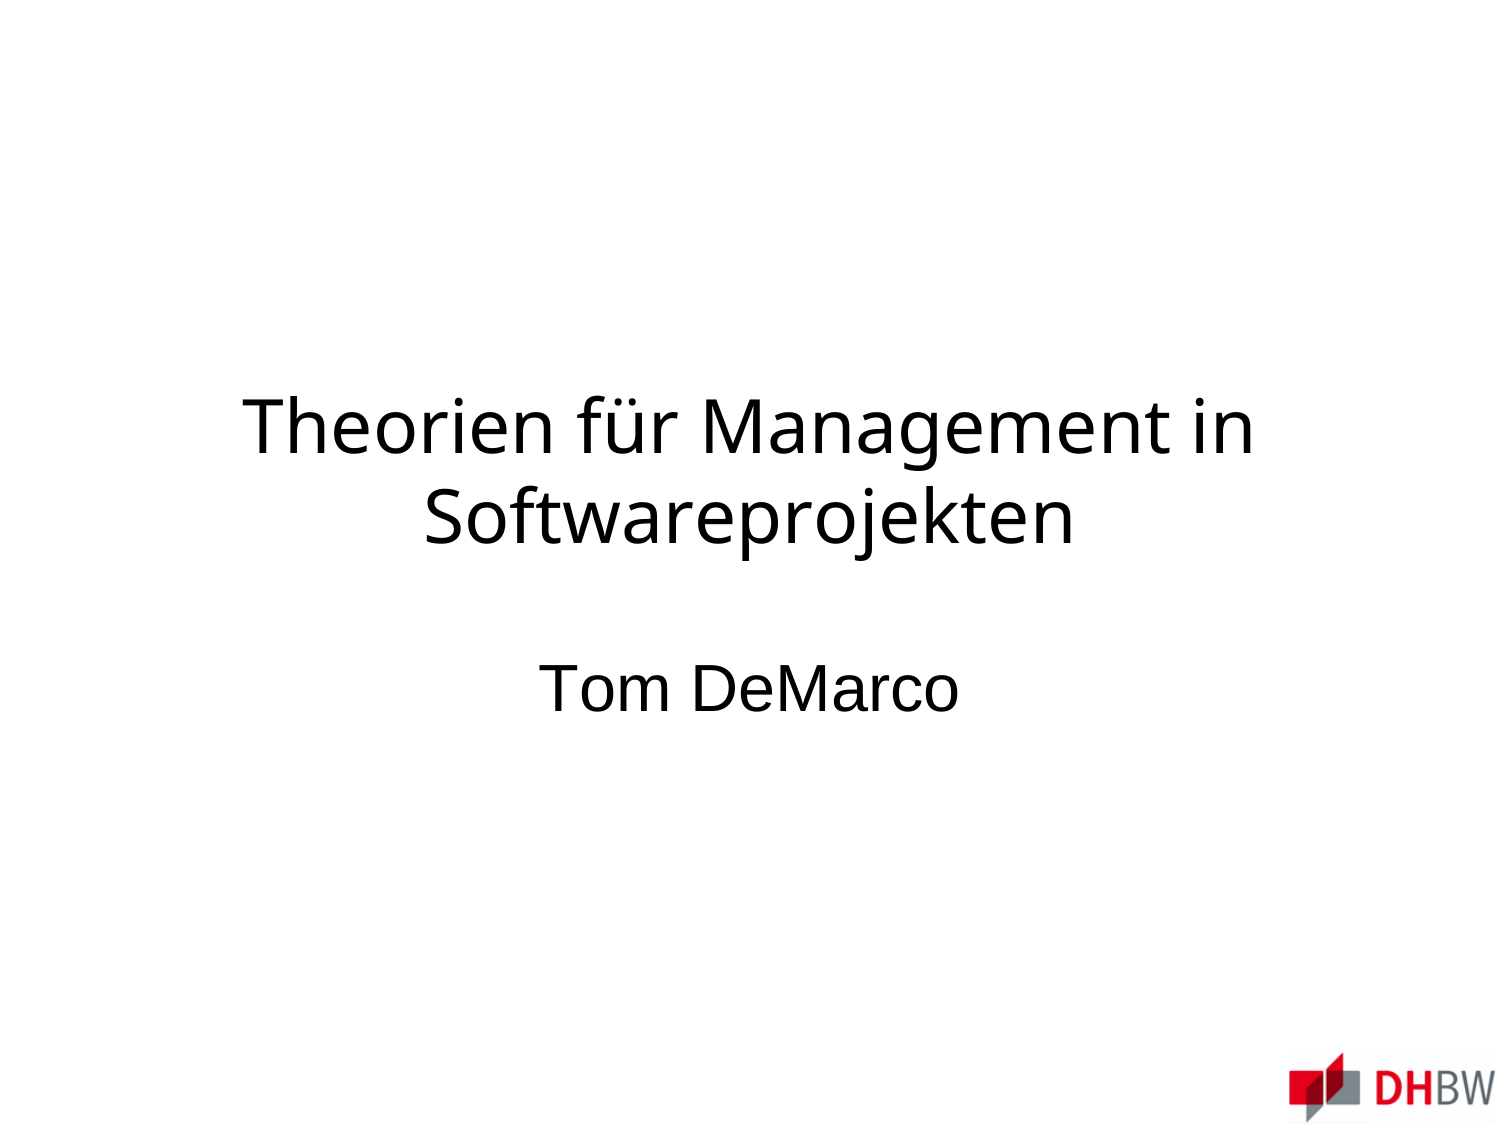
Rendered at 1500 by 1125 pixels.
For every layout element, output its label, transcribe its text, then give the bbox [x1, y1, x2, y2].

subtitle Tom DeMarco [225, 637, 1276, 926]
title Theorien für Management in Softwareprojekten [112, 371, 1388, 567]
picture [1288, 1051, 1496, 1124]
